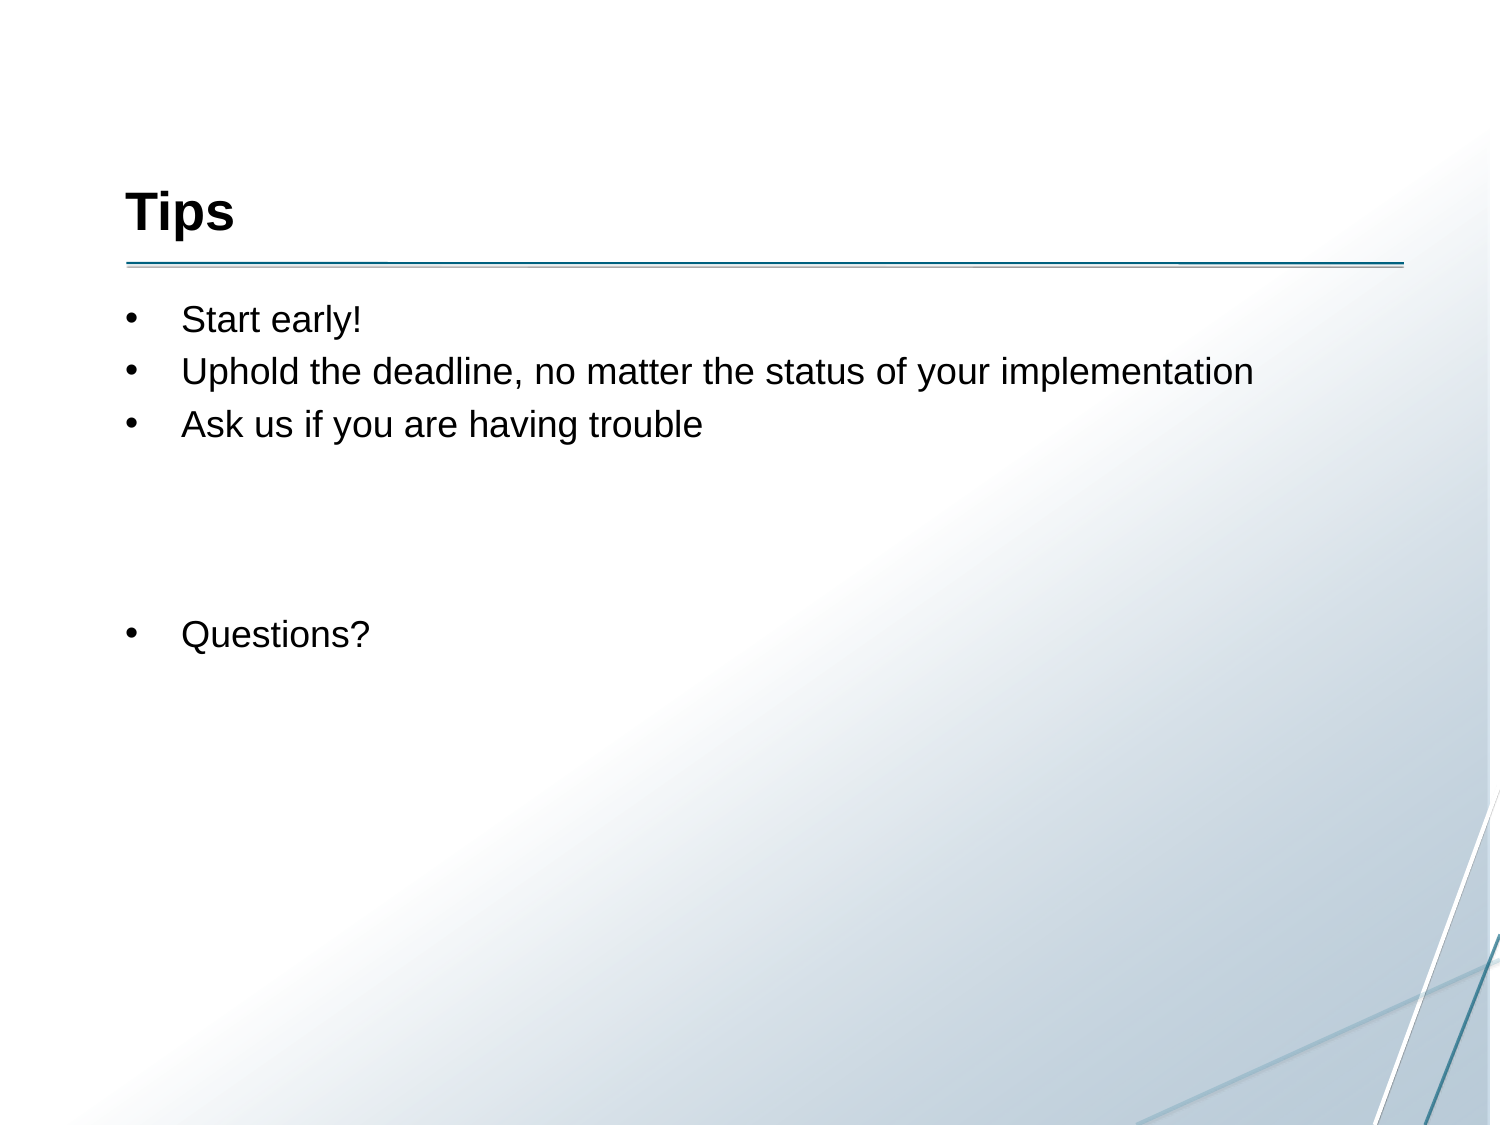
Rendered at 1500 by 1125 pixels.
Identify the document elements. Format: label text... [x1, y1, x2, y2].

list Start early! Uphold the deadline, no matter the status of your implementation Ask us if you are having trouble Questions? [109, 287, 1404, 1005]
title Tips [109, 49, 1403, 249]
